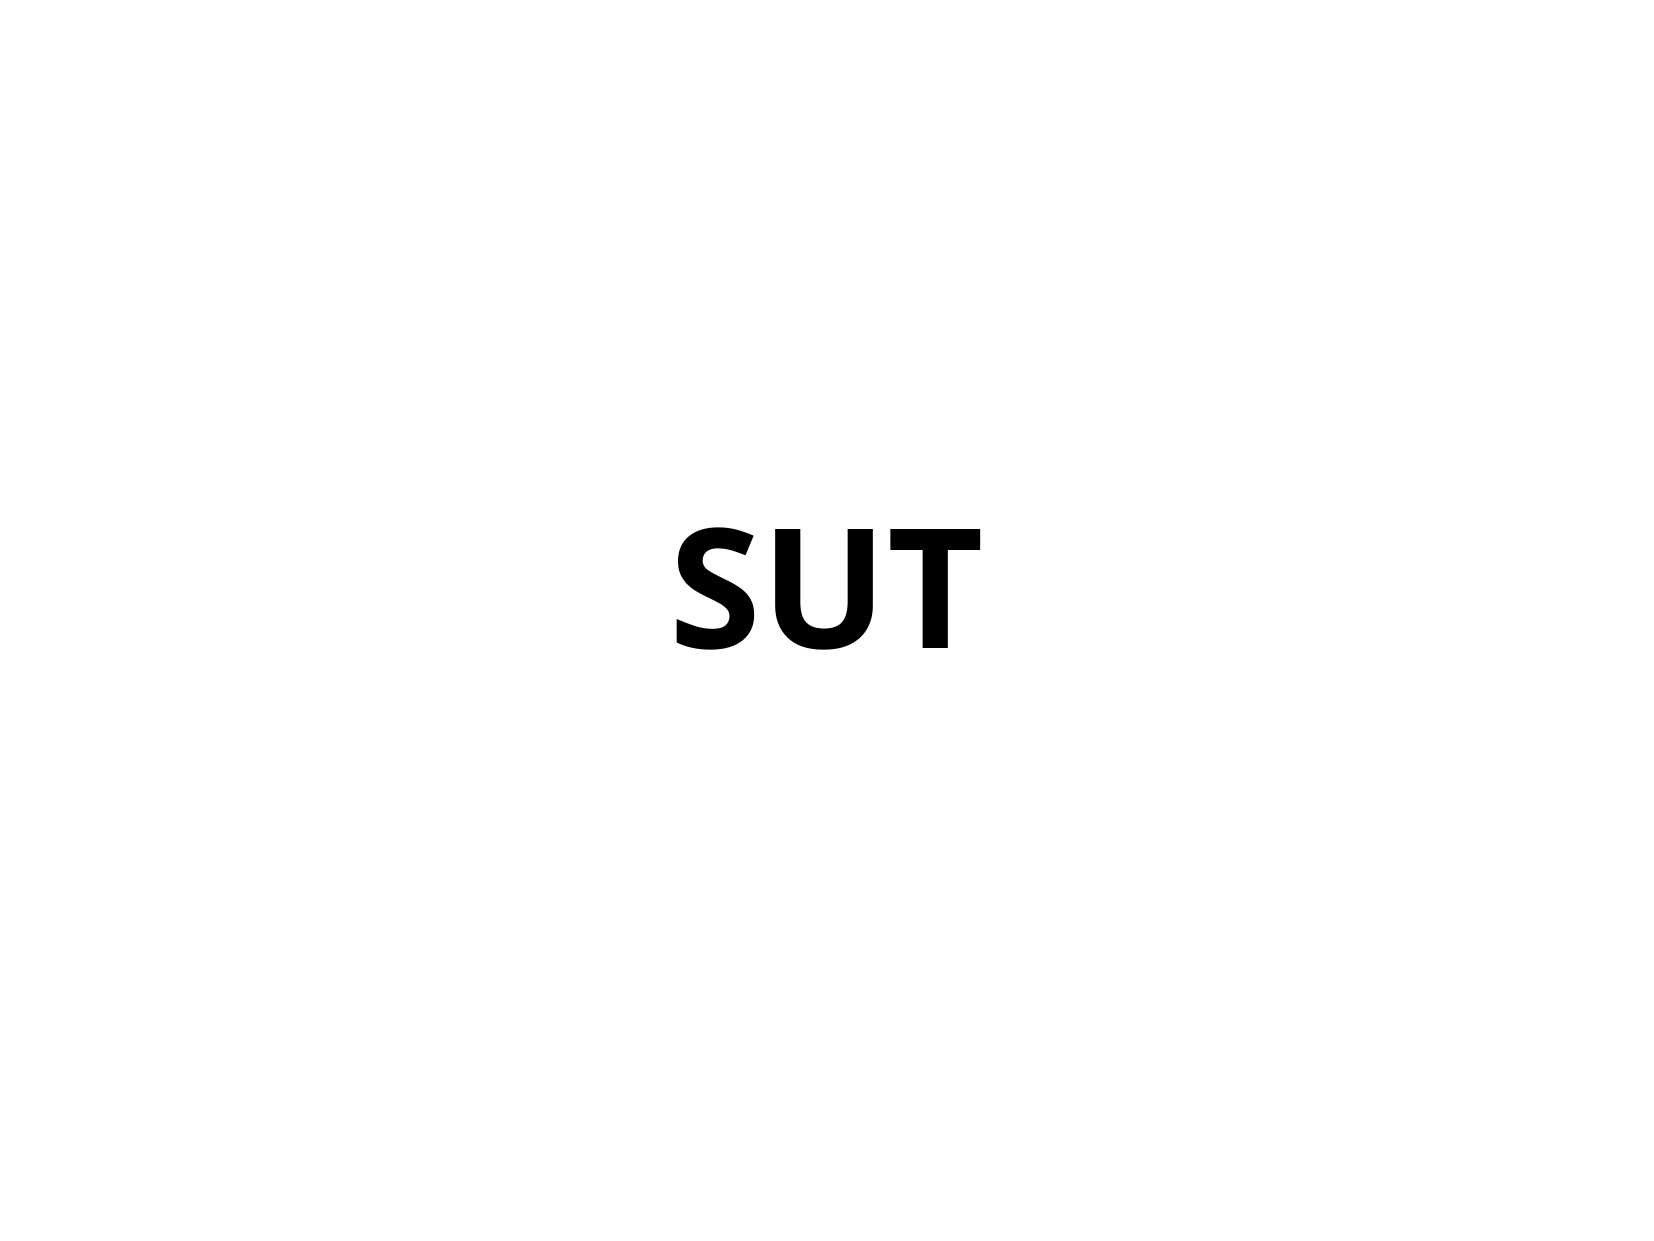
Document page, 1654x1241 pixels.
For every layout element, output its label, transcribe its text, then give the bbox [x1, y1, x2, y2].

title SUT [82, 487, 1571, 681]
